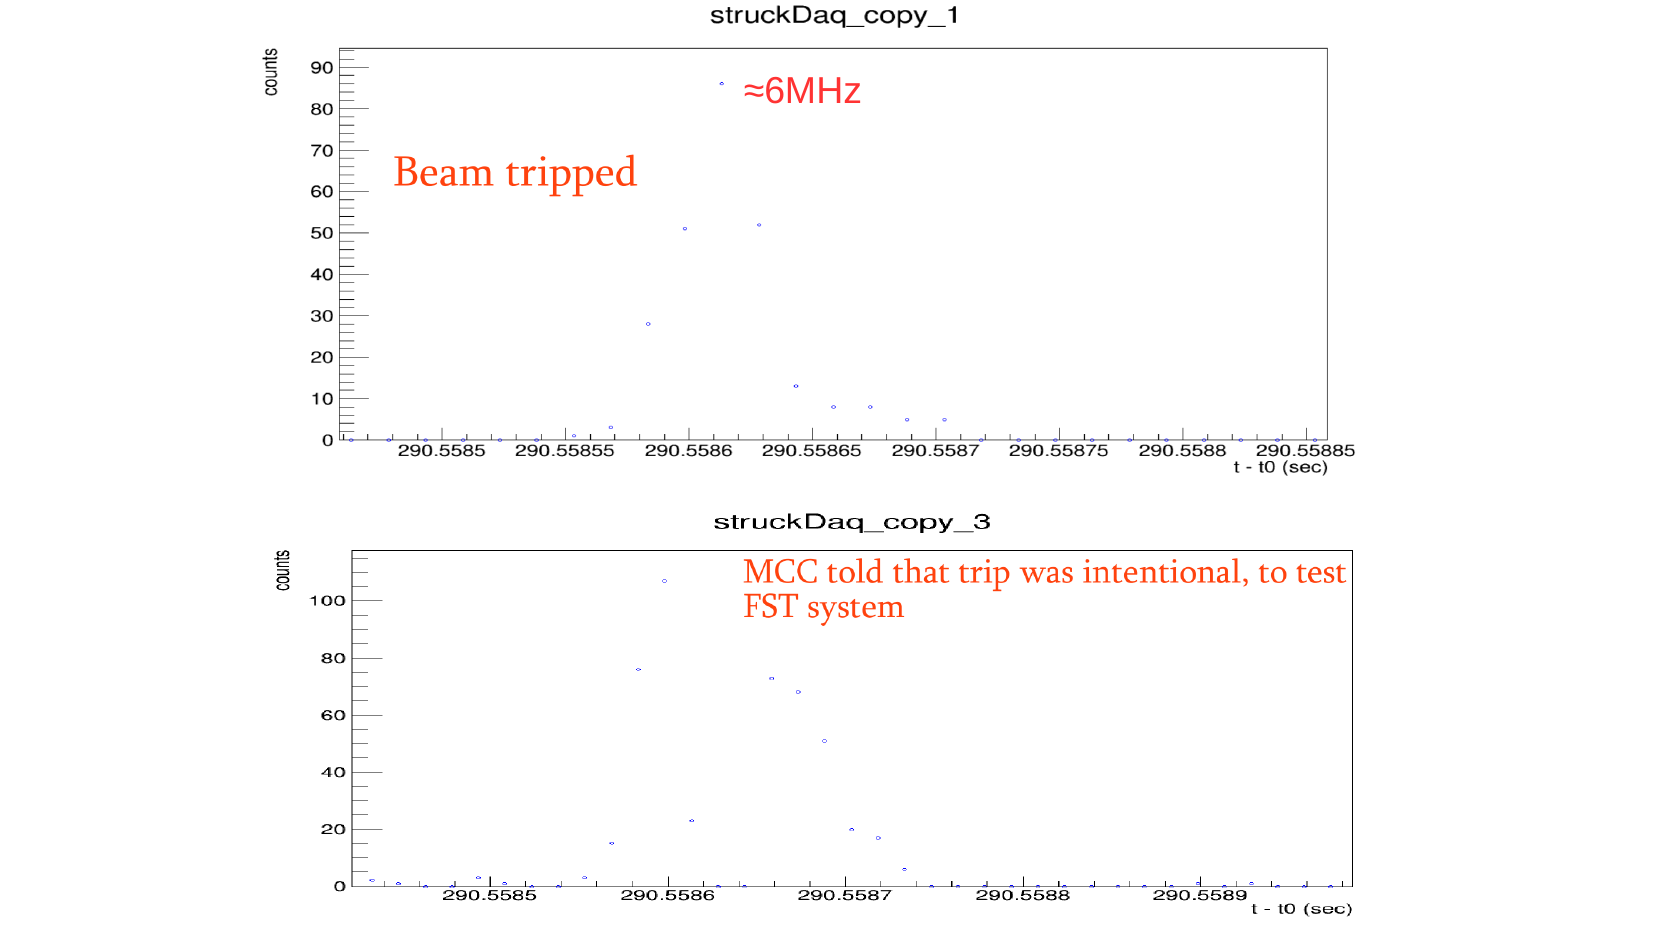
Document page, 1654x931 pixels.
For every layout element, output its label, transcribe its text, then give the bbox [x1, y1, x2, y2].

text_box ≈6MHz [729, 62, 878, 120]
picture [237, 2, 1472, 929]
